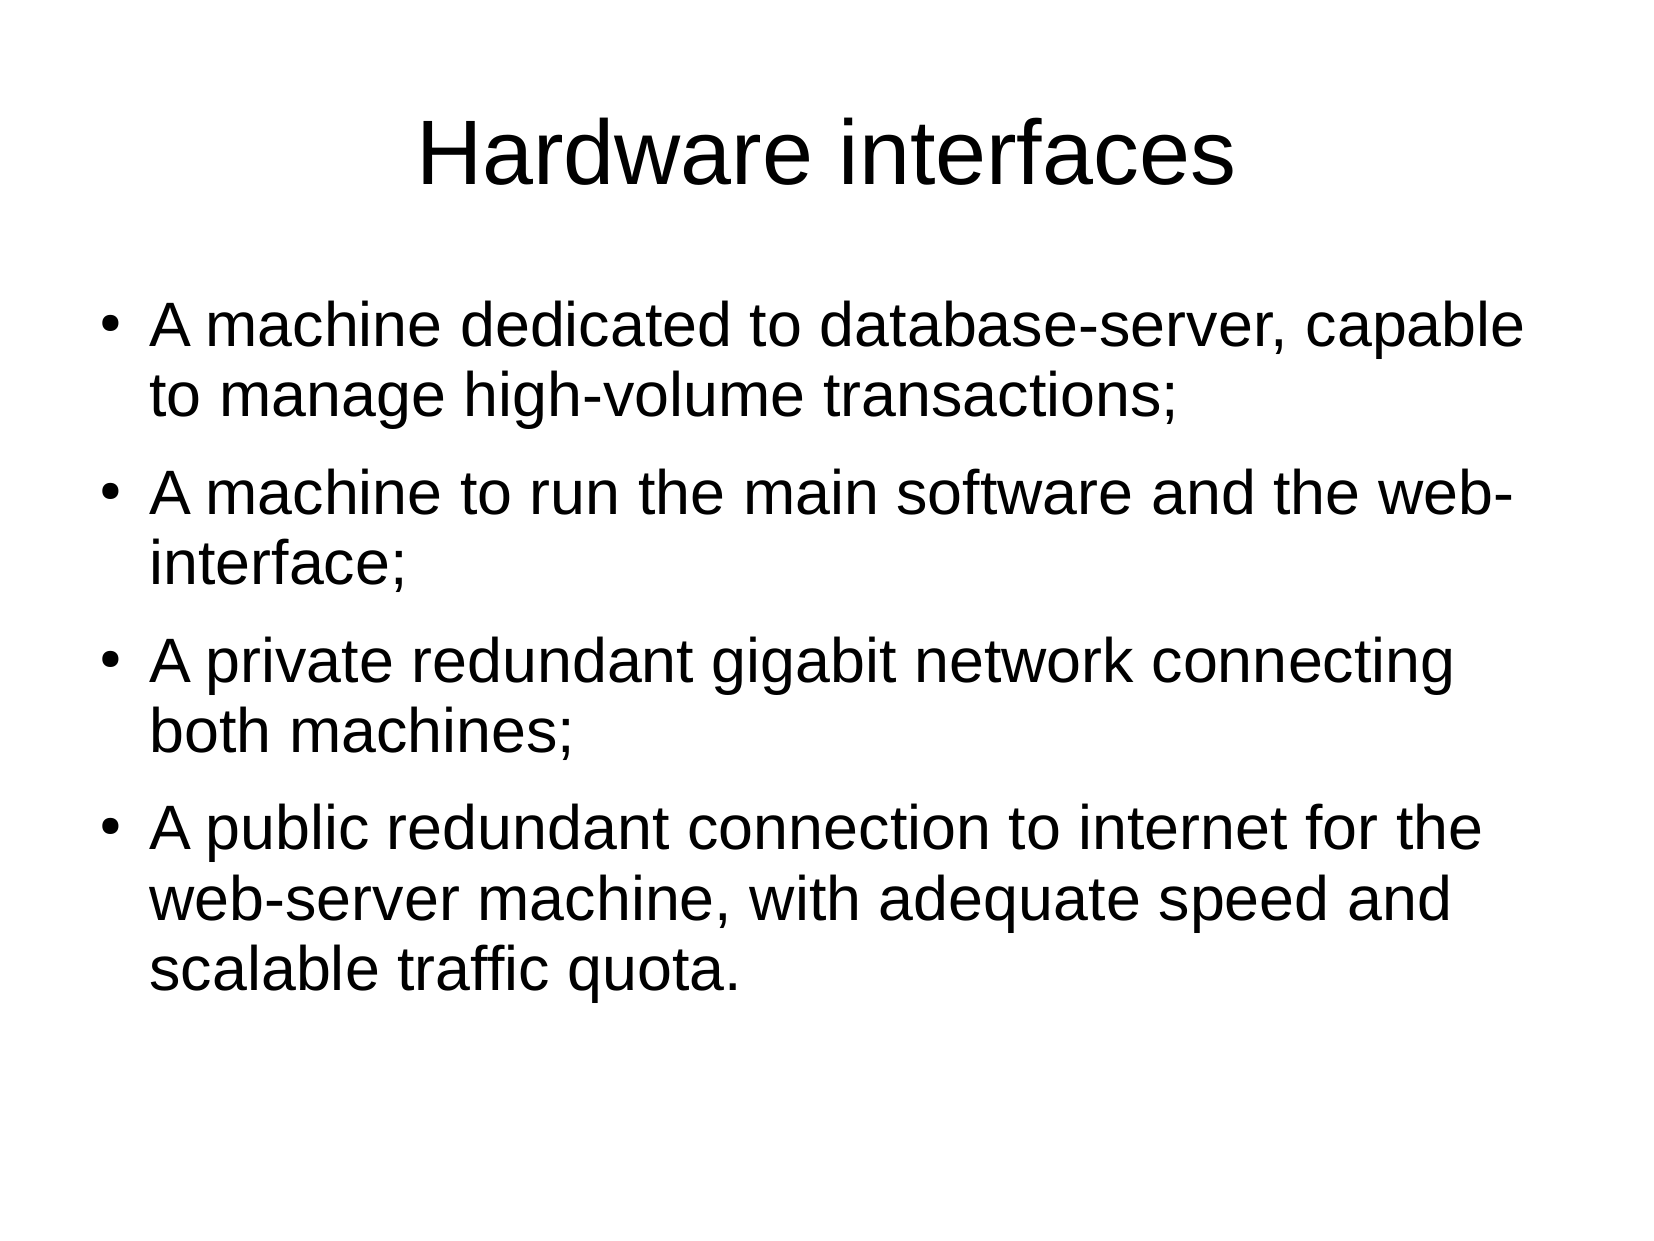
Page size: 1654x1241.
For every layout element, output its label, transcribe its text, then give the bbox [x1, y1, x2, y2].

list A machine dedicated to database-server, capable to manage high-volume transactions; A machine to run the main software and the web-interface; A private redundant gigabit network connecting both machines; A public redundant connection to internet for the web-server machine, with adequate speed and scalable traffic quota. [82, 290, 1571, 1010]
title Hardware interfaces [82, 49, 1571, 257]
